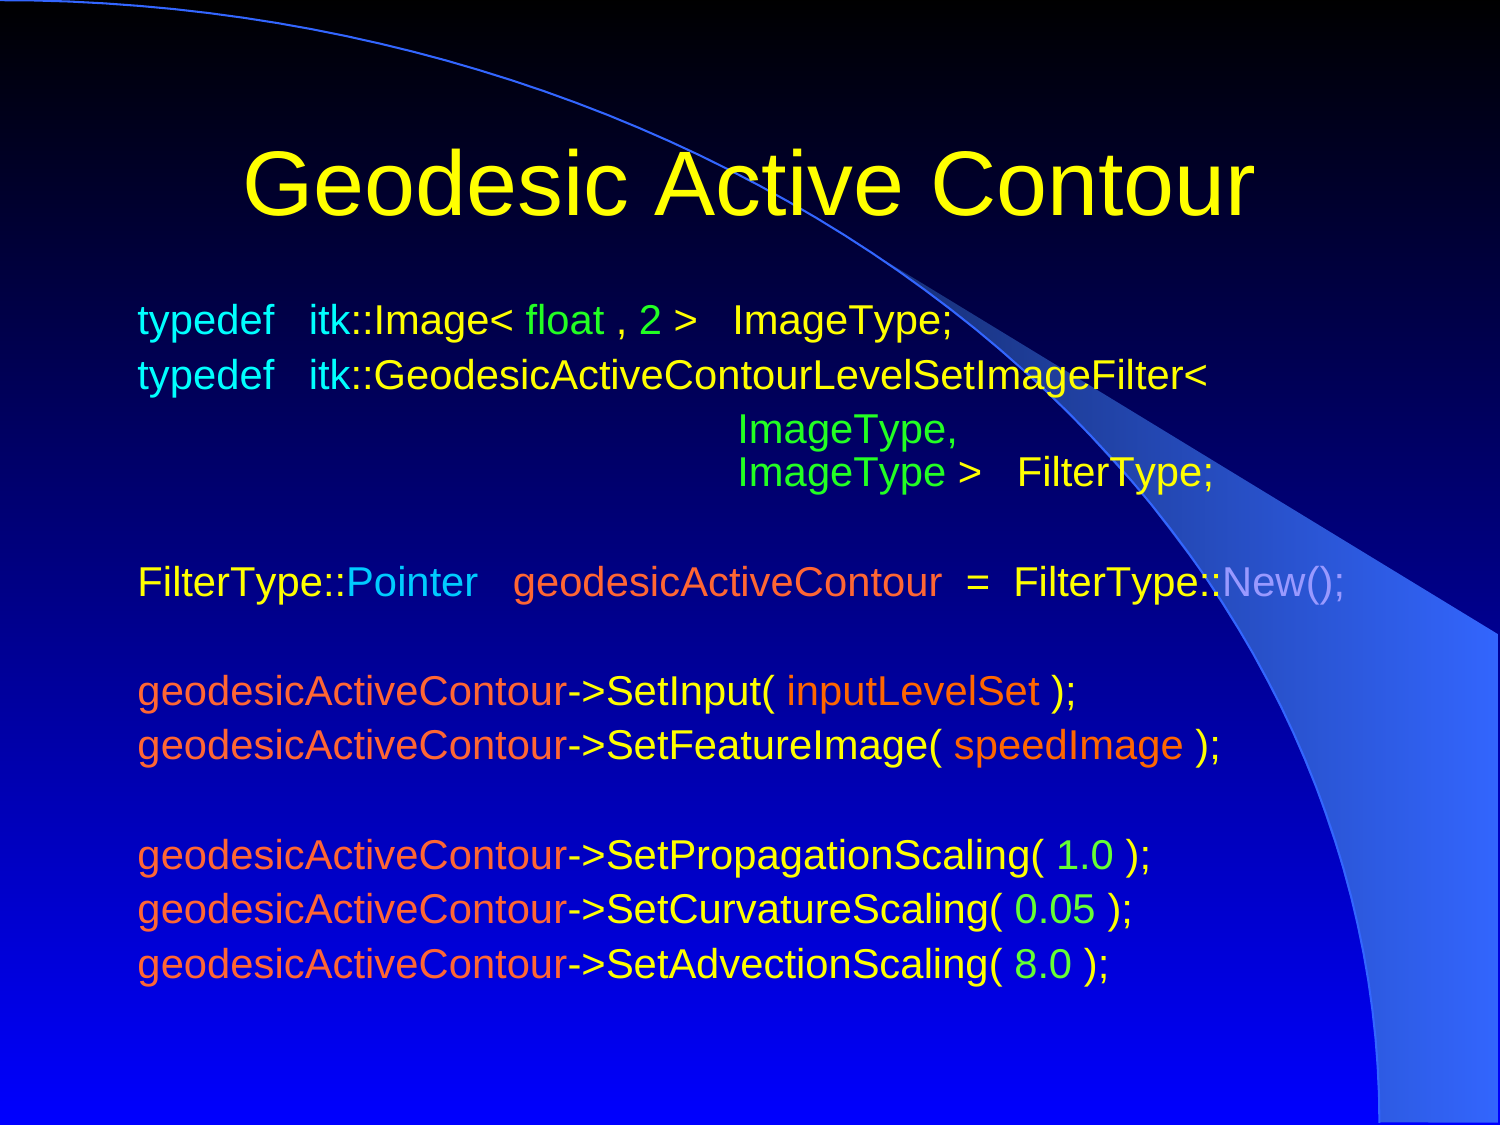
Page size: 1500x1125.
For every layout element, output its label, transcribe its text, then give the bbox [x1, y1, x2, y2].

title Geodesic Active Contour [112, 72, 1388, 300]
text_box typedef itk::Image< float , 2 > ImageType; typedef itk::GeodesicActiveContourLevelSetImageFilter< ImageType, ImageType > FilterType; FilterType::Pointer geodesicActiveContour = FilterType::New(); geodesicActiveContour->SetInput( inputLevelSet ); geodesicActiveContour->SetFeatureImage( speedImage ); geodesicActiveContour->SetPropagationScaling( 1.0 ); geodesicActiveContour->SetCurvatureScaling( 0.05 ); geodesicActiveContour->SetAdvectionScaling( 8.0 ); [137, 299, 1450, 988]
